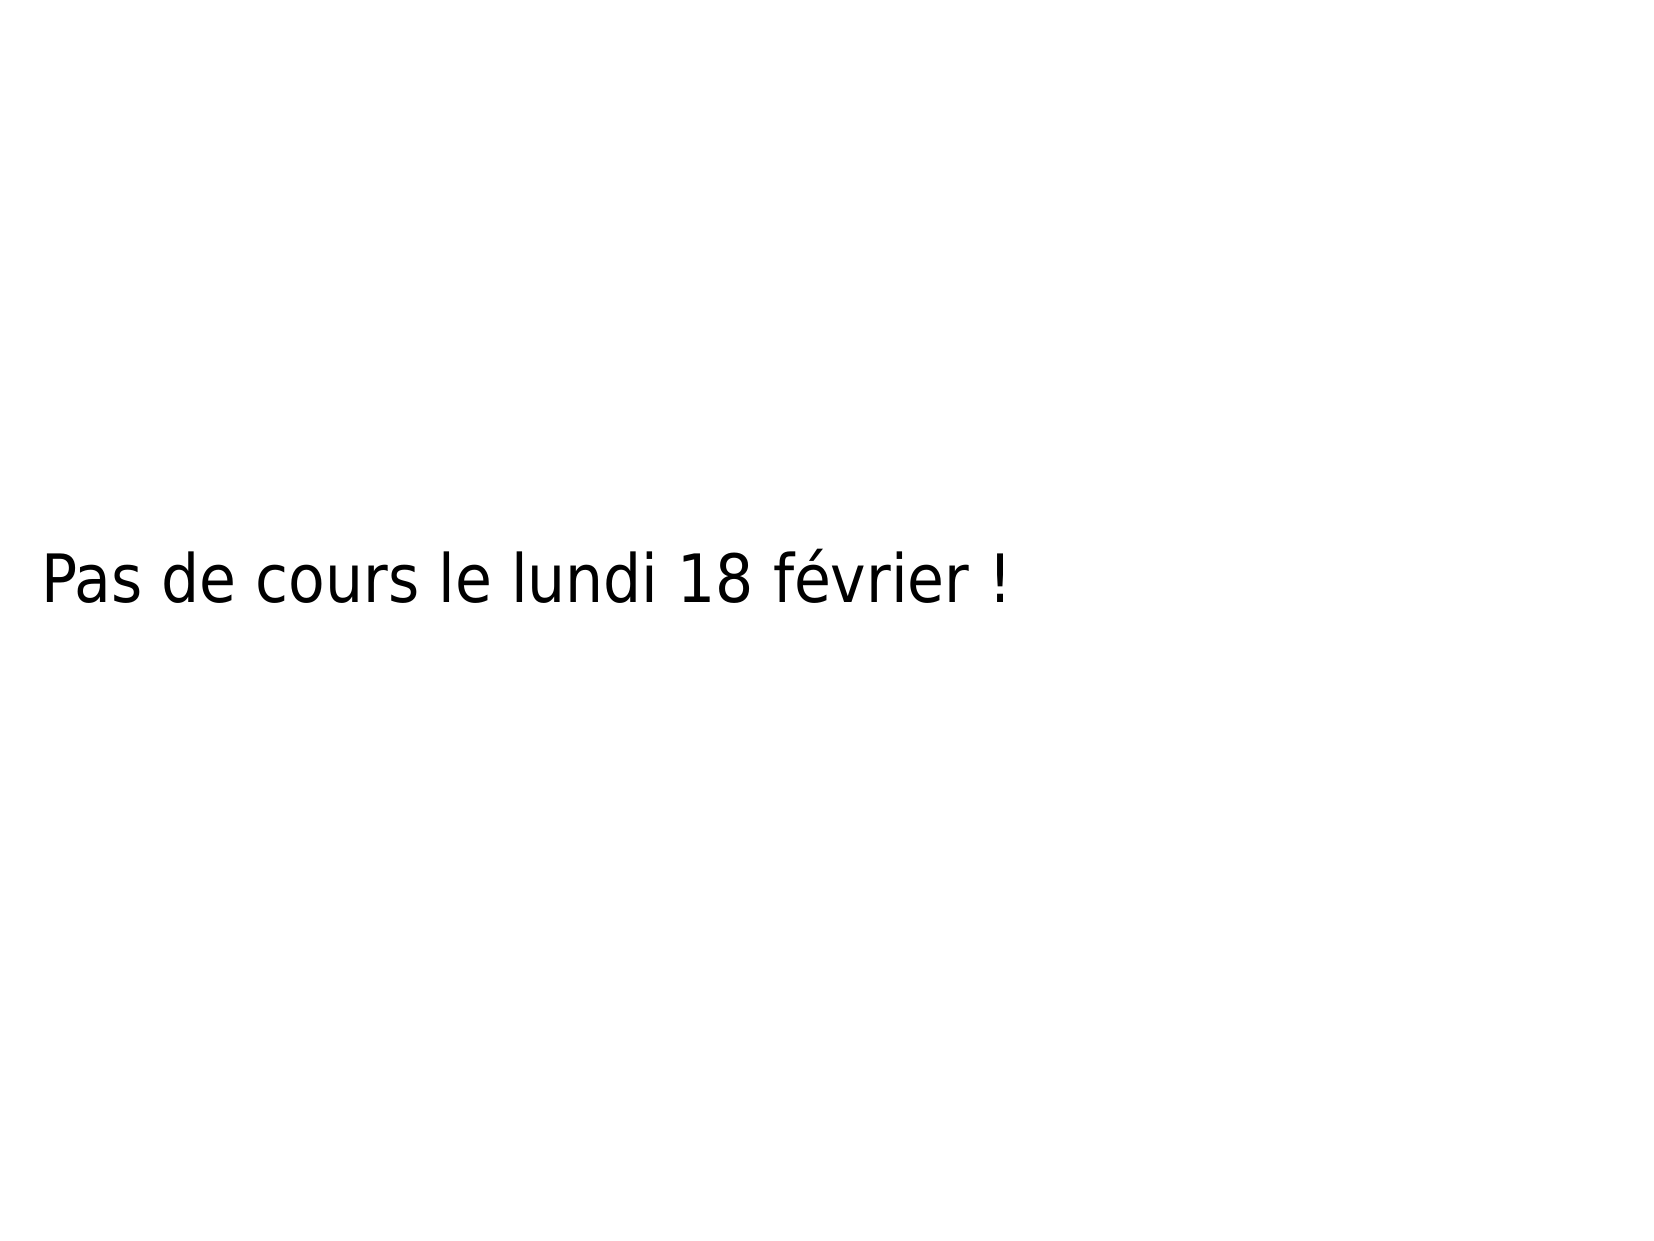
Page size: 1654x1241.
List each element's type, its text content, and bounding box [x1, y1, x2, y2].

title Pas de cours le lundi 18 février ! [41, 540, 1613, 1223]
